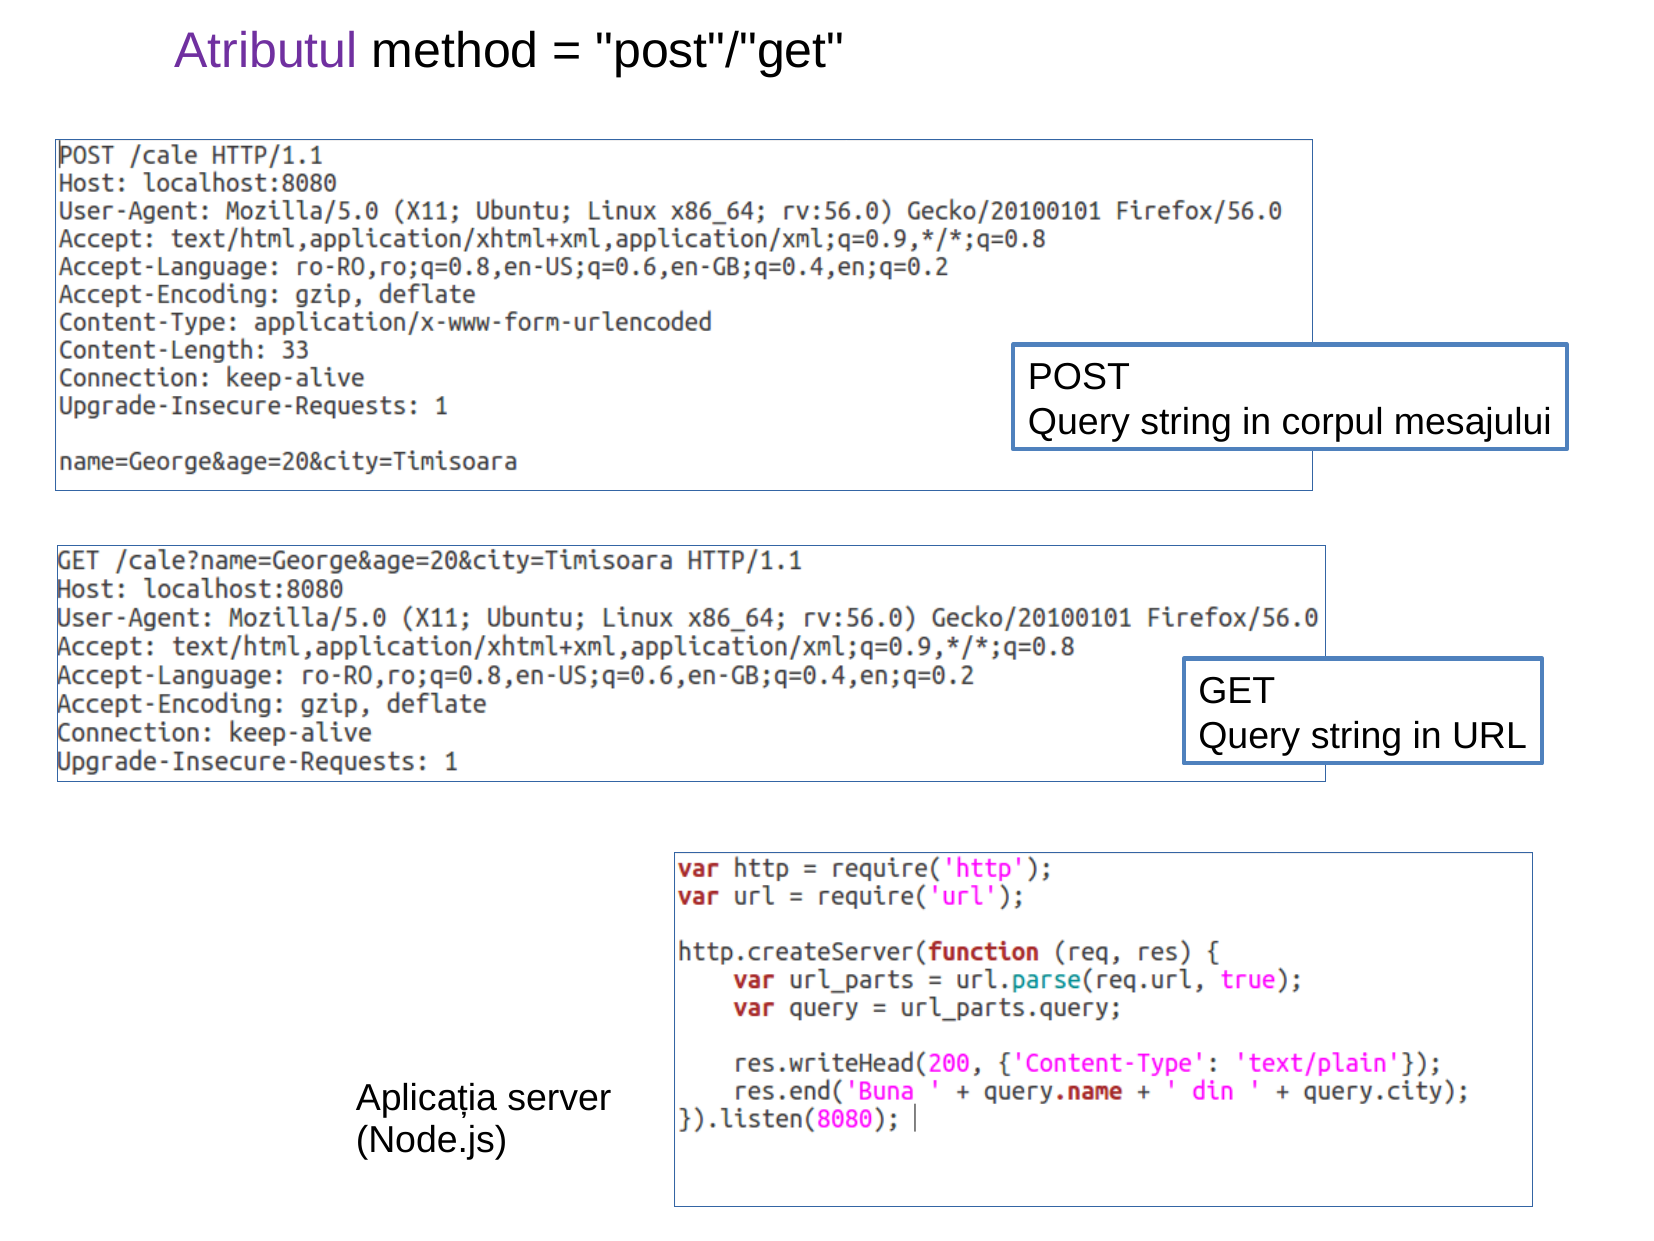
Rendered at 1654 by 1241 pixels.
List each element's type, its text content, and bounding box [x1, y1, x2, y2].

text_box GET Query string in URL [1183, 658, 1543, 764]
text_box Aplicația server (Node.js) [341, 1069, 627, 1168]
text_box Atributul method = "post"/"get" [159, 9, 860, 85]
picture [57, 545, 1326, 782]
text_box POST Query string in corpul mesajului [1013, 344, 1567, 450]
picture [674, 852, 1533, 1207]
picture [55, 139, 1313, 491]
